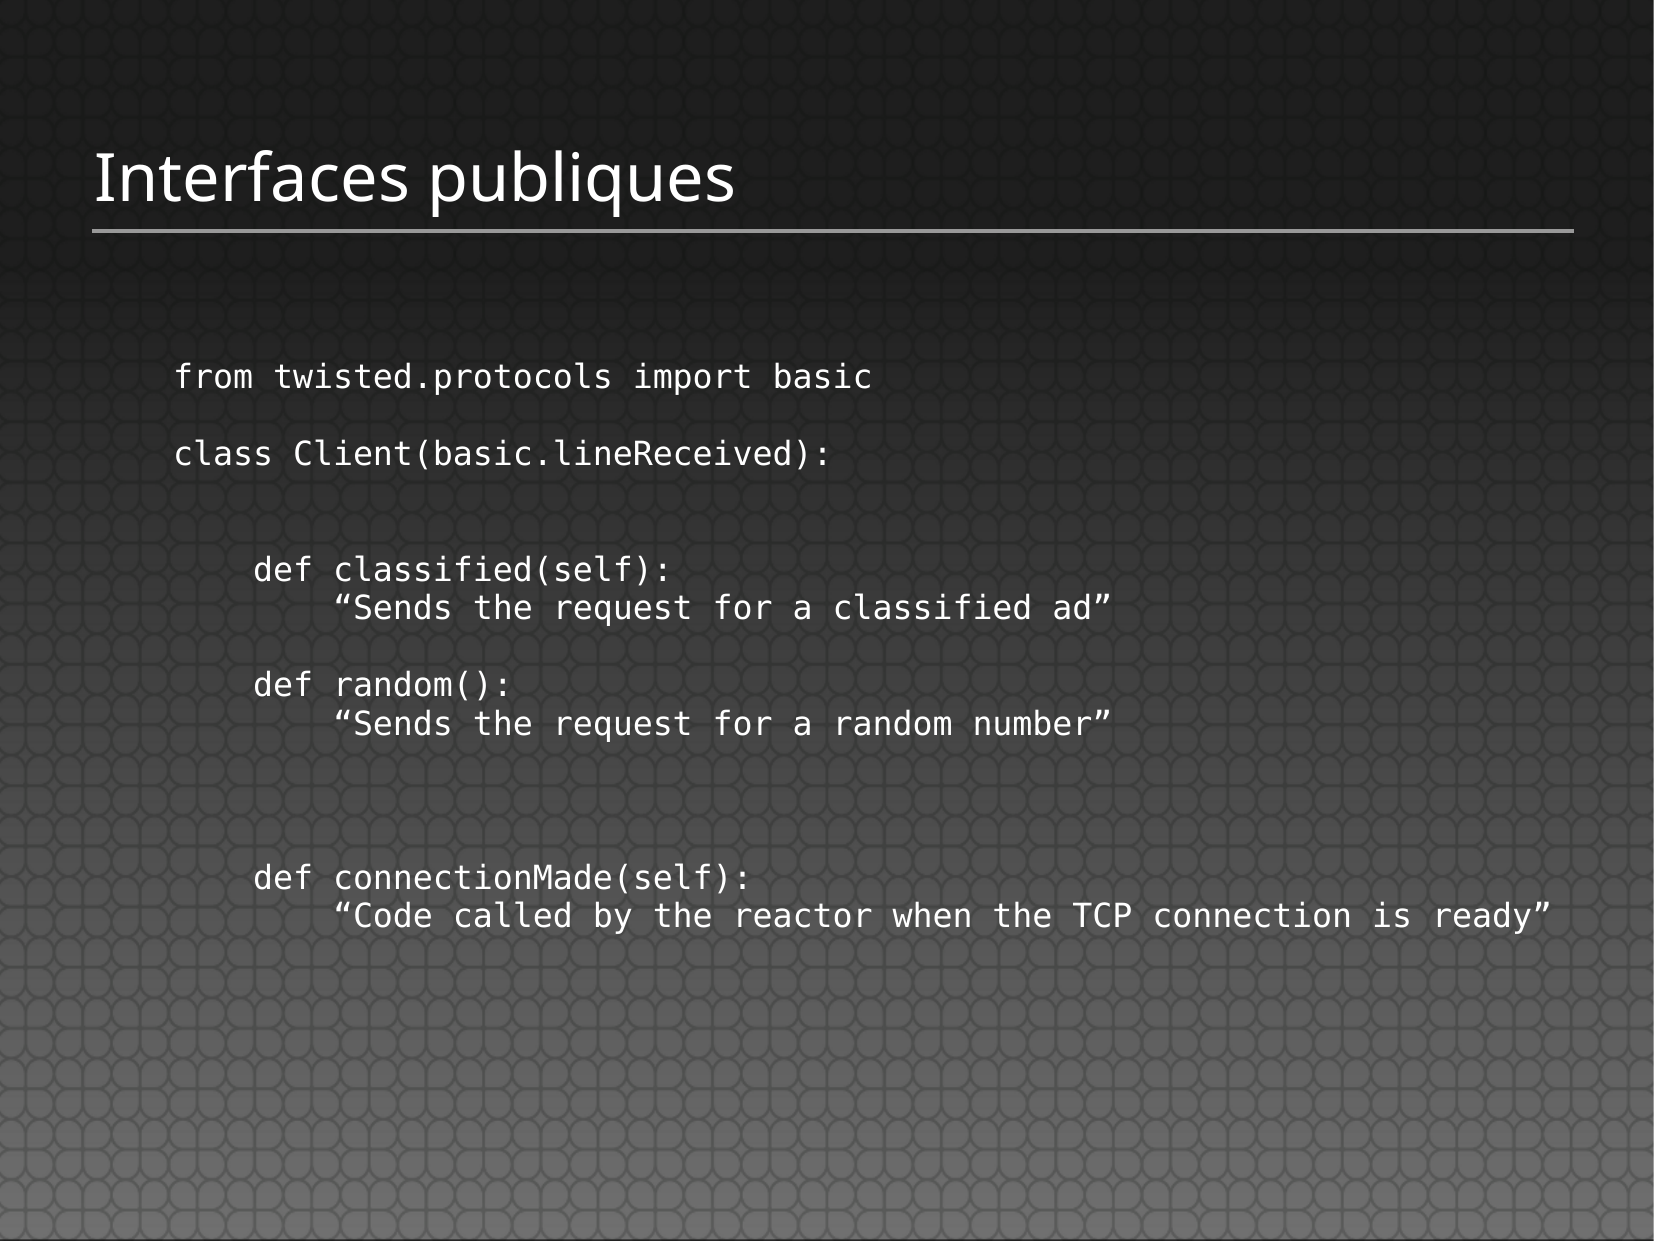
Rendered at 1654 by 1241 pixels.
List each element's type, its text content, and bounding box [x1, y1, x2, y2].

title Interfaces publiques [94, 100, 1426, 251]
title from twisted.protocols import basic class Client(basic.lineReceived): def classified(self): “Sends the request for a classified ad” def random(): “Sends the request for a random number” def connectionMade(self): “Code called by the reactor when the TCP connection is ready” [173, 357, 1587, 975]
picture [0, 0, 1654, 1241]
